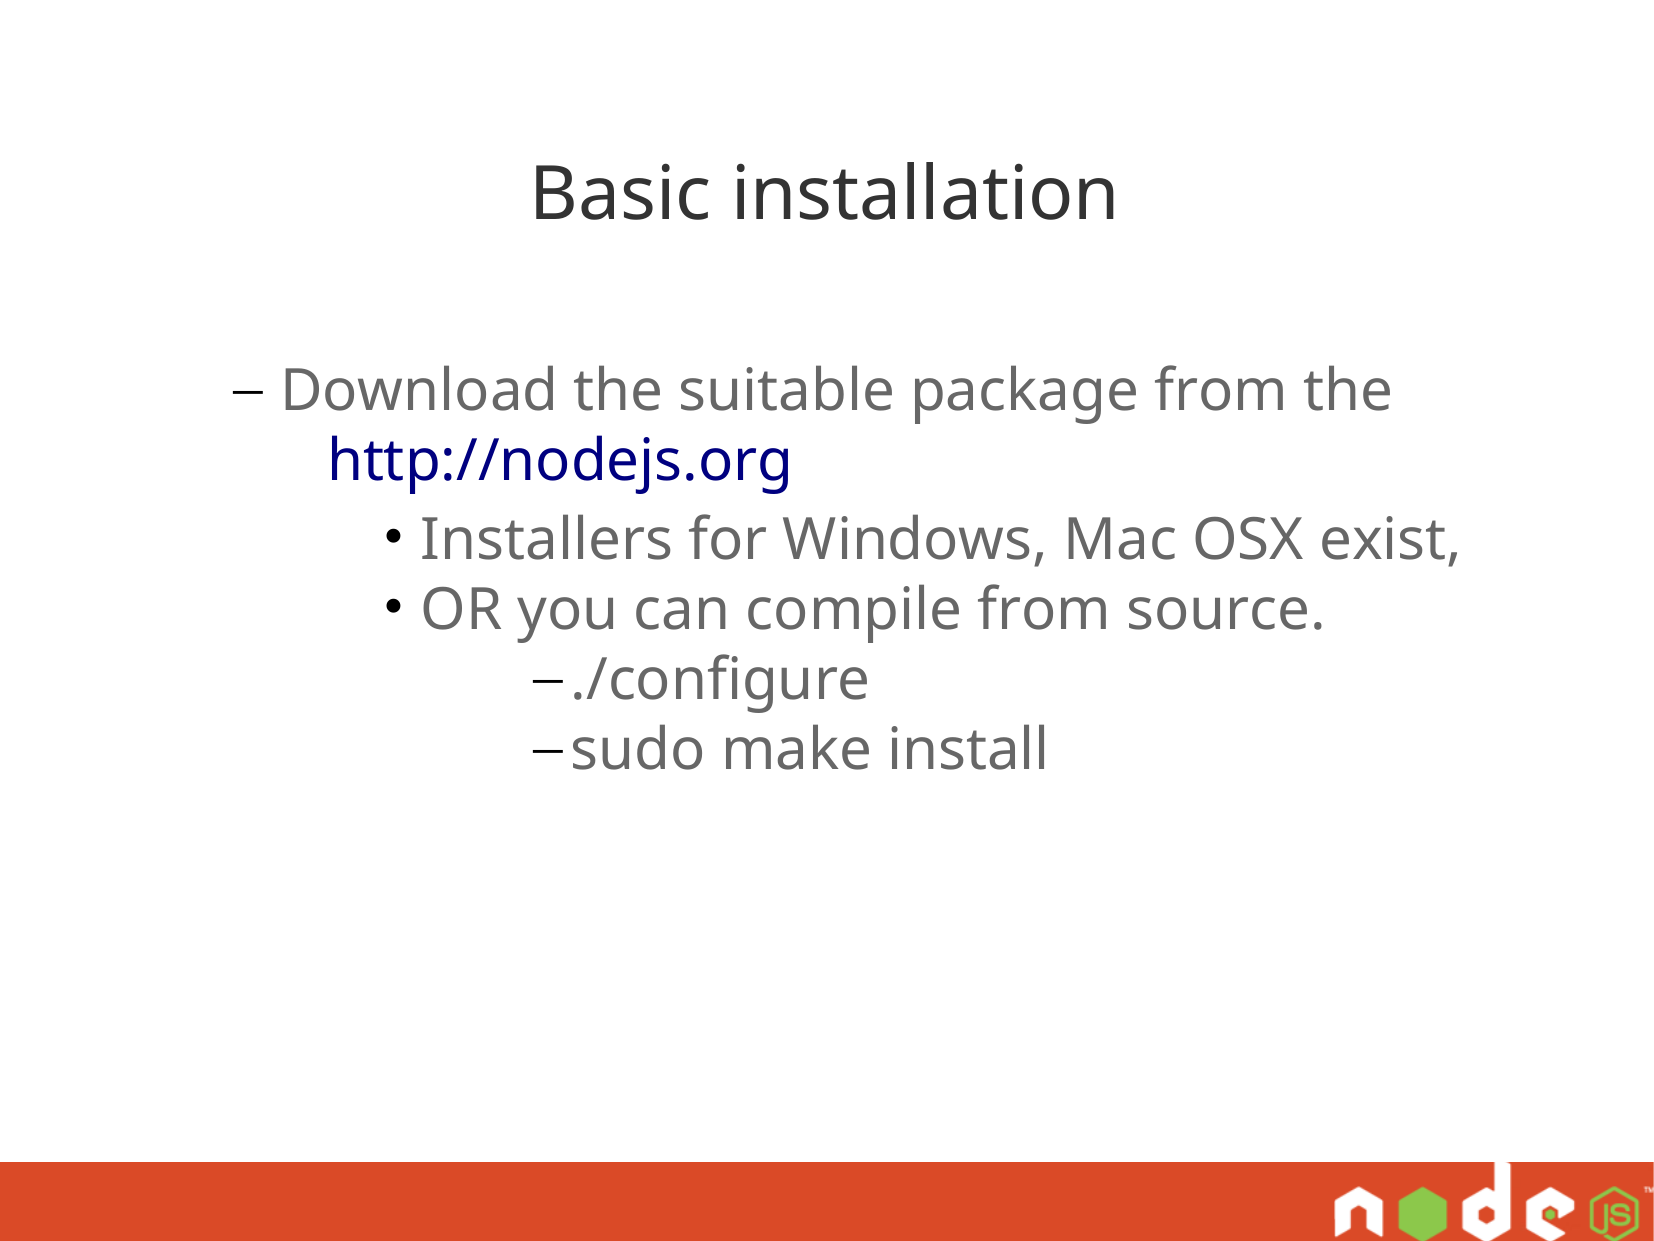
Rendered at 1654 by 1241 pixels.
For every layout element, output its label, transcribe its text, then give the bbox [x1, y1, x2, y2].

title Basic installation [112, 52, 1538, 338]
list Download the suitable package from the http://nodejs.org Installers for Windows, Mac OSX exist, OR you can compile from source. ./configure sudo make install [75, 343, 1587, 1163]
picture [0, 1156, 1654, 1241]
